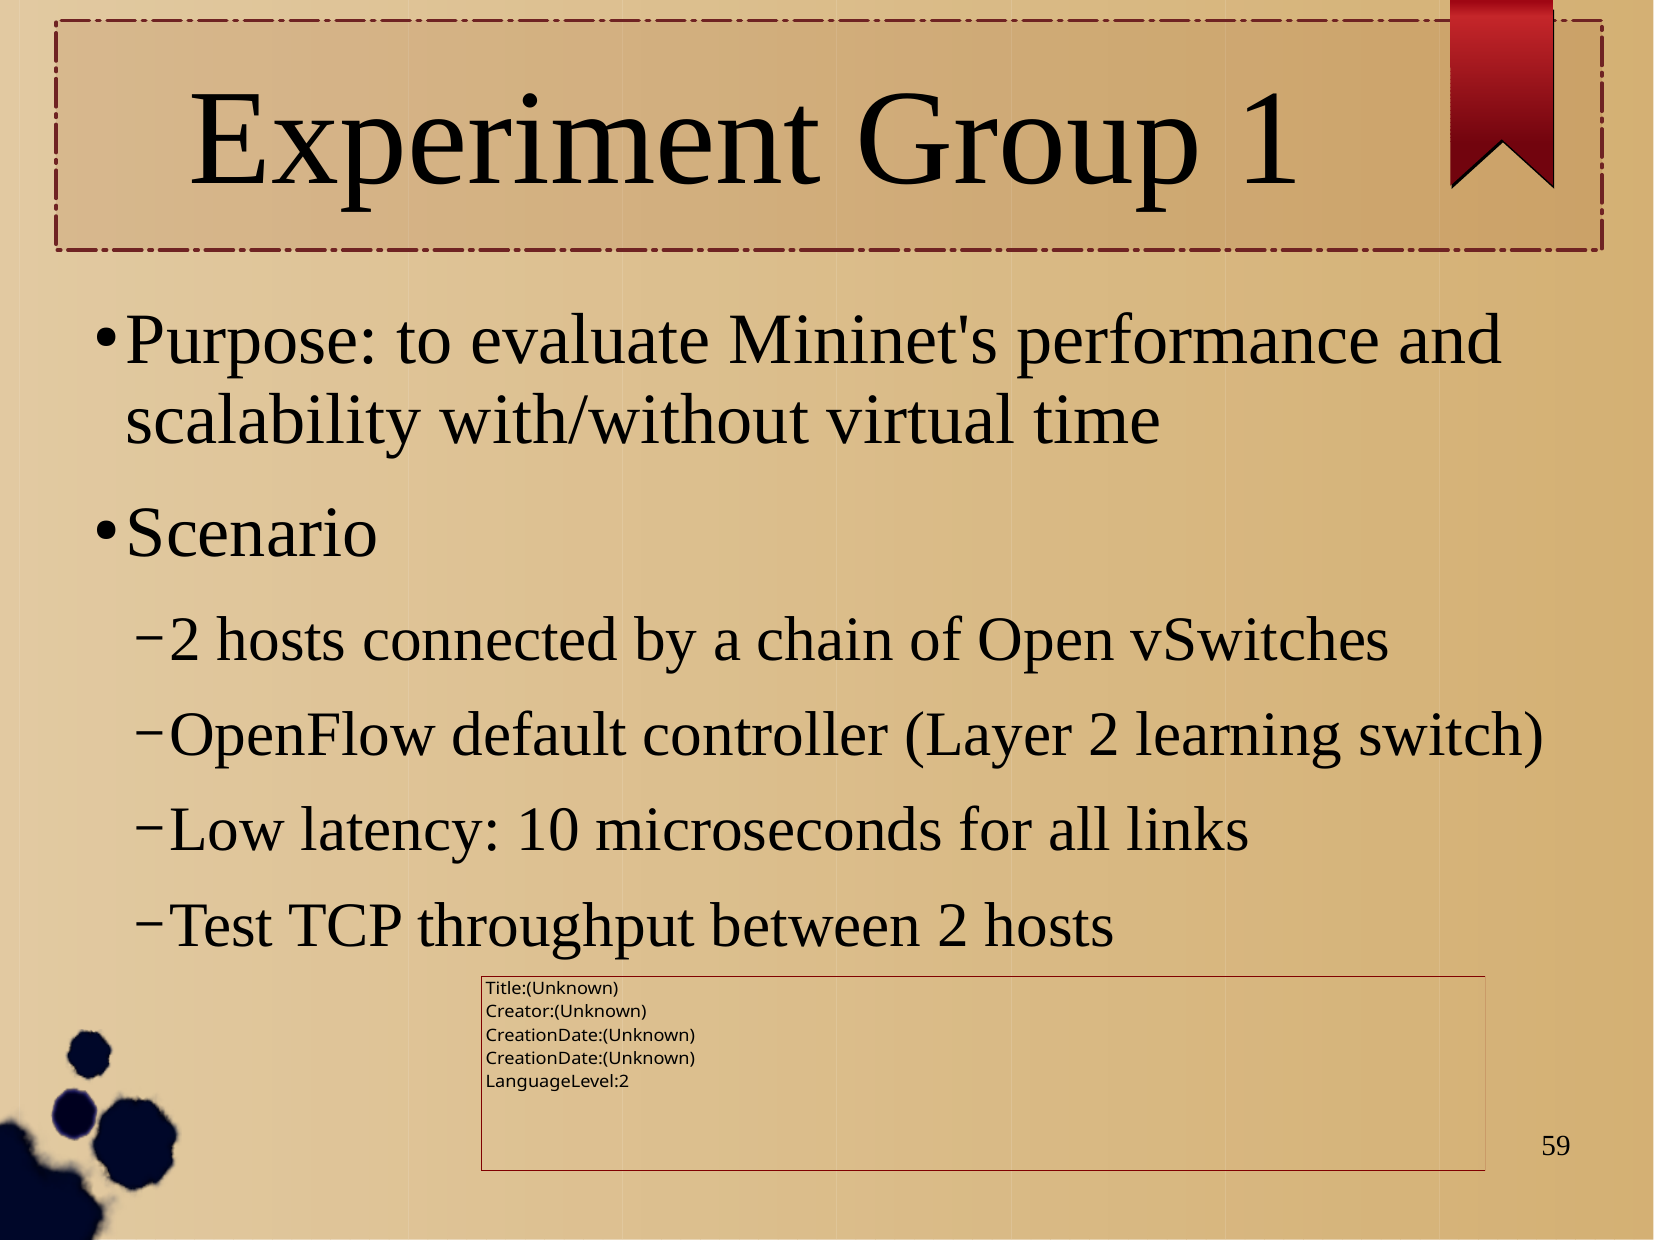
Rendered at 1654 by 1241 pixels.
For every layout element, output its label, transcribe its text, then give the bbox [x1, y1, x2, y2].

title Experiment Group 1 [82, 47, 1412, 229]
list Purpose: to evaluate Mininet's performance and scalability with/without virtual time Scenario 2 hosts connected by a chain of Open vSwitches OpenFlow default controller (Layer 2 learning switch) Low latency: 10 microseconds for all links Test TCP throughput between 2 hosts [82, 299, 1571, 1019]
picture [480, 975, 1486, 1171]
